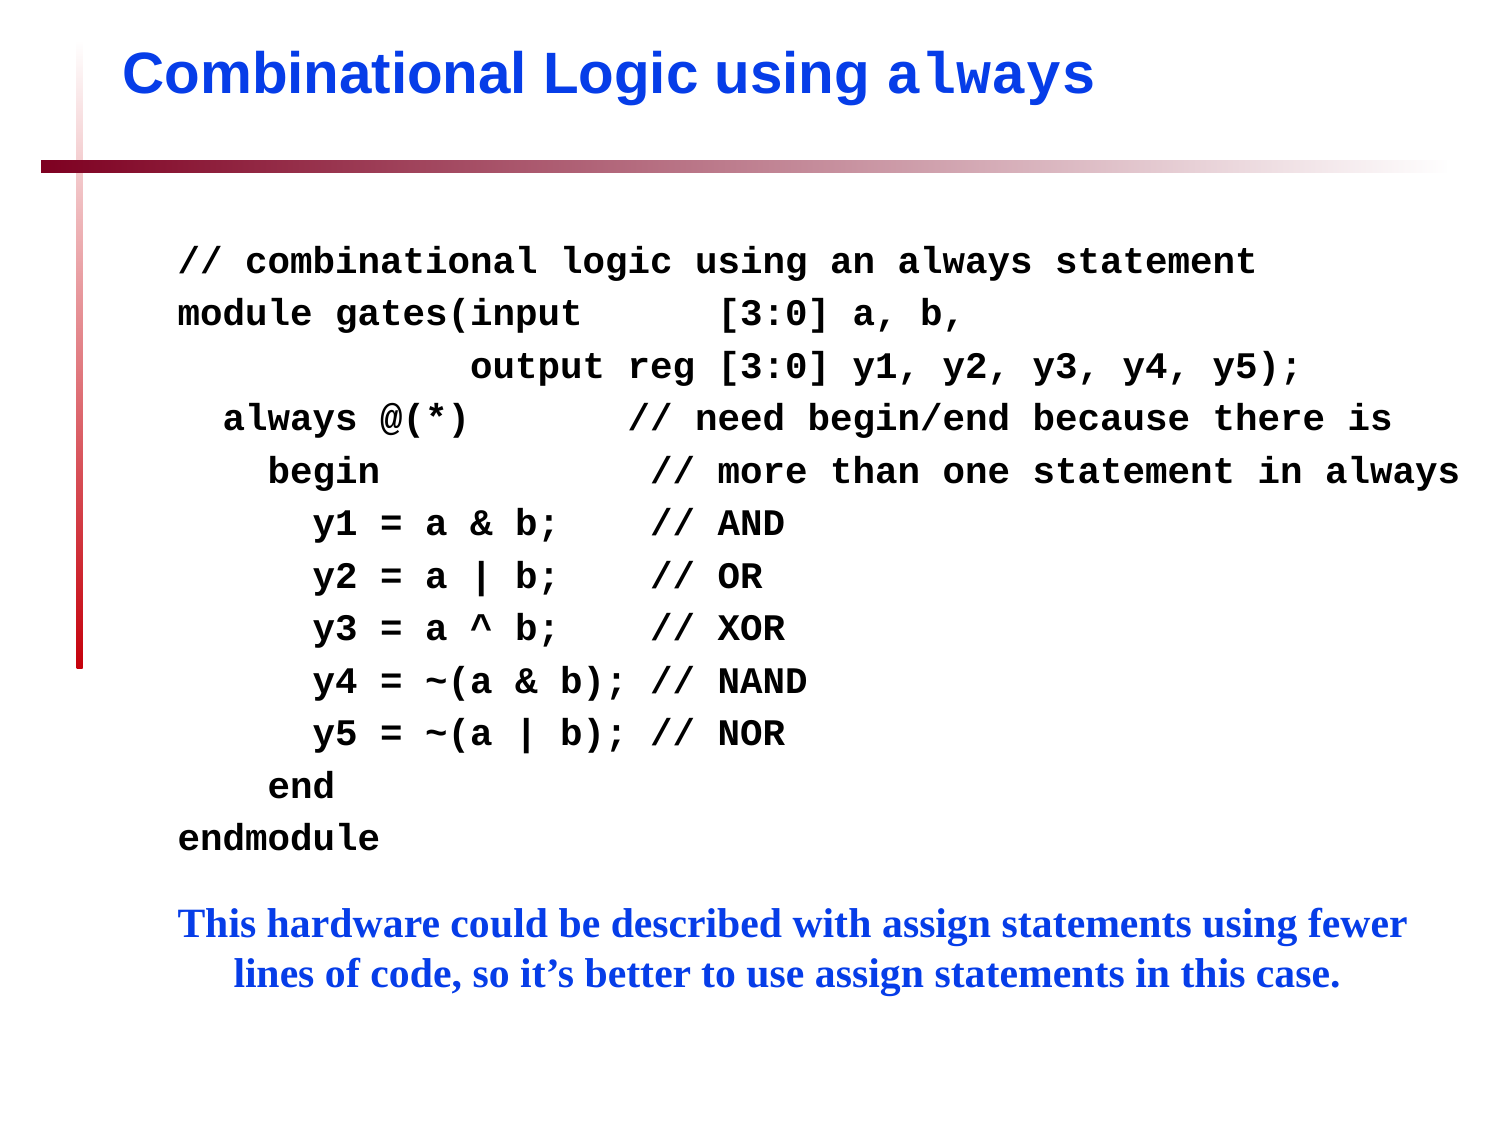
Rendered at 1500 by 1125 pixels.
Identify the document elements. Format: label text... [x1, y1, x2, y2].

text_box // combinational logic using an always statement module gates(input [3:0] a, b, output reg [3:0] y1, y2, y3, y4, y5); always @(*) // need begin/end because there is begin // more than one statement in always y1 = a & b; // AND y2 = a | b; // OR y3 = a ^ b; // XOR y4 = ~(a & b); // NAND y5 = ~(a | b); // NOR end endmodule This hardware could be described with assign statements using fewer lines of code, so it’s better to use assign statements in this case. [162, 228, 1488, 1079]
title Combinational Logic using always [112, 40, 1500, 237]
